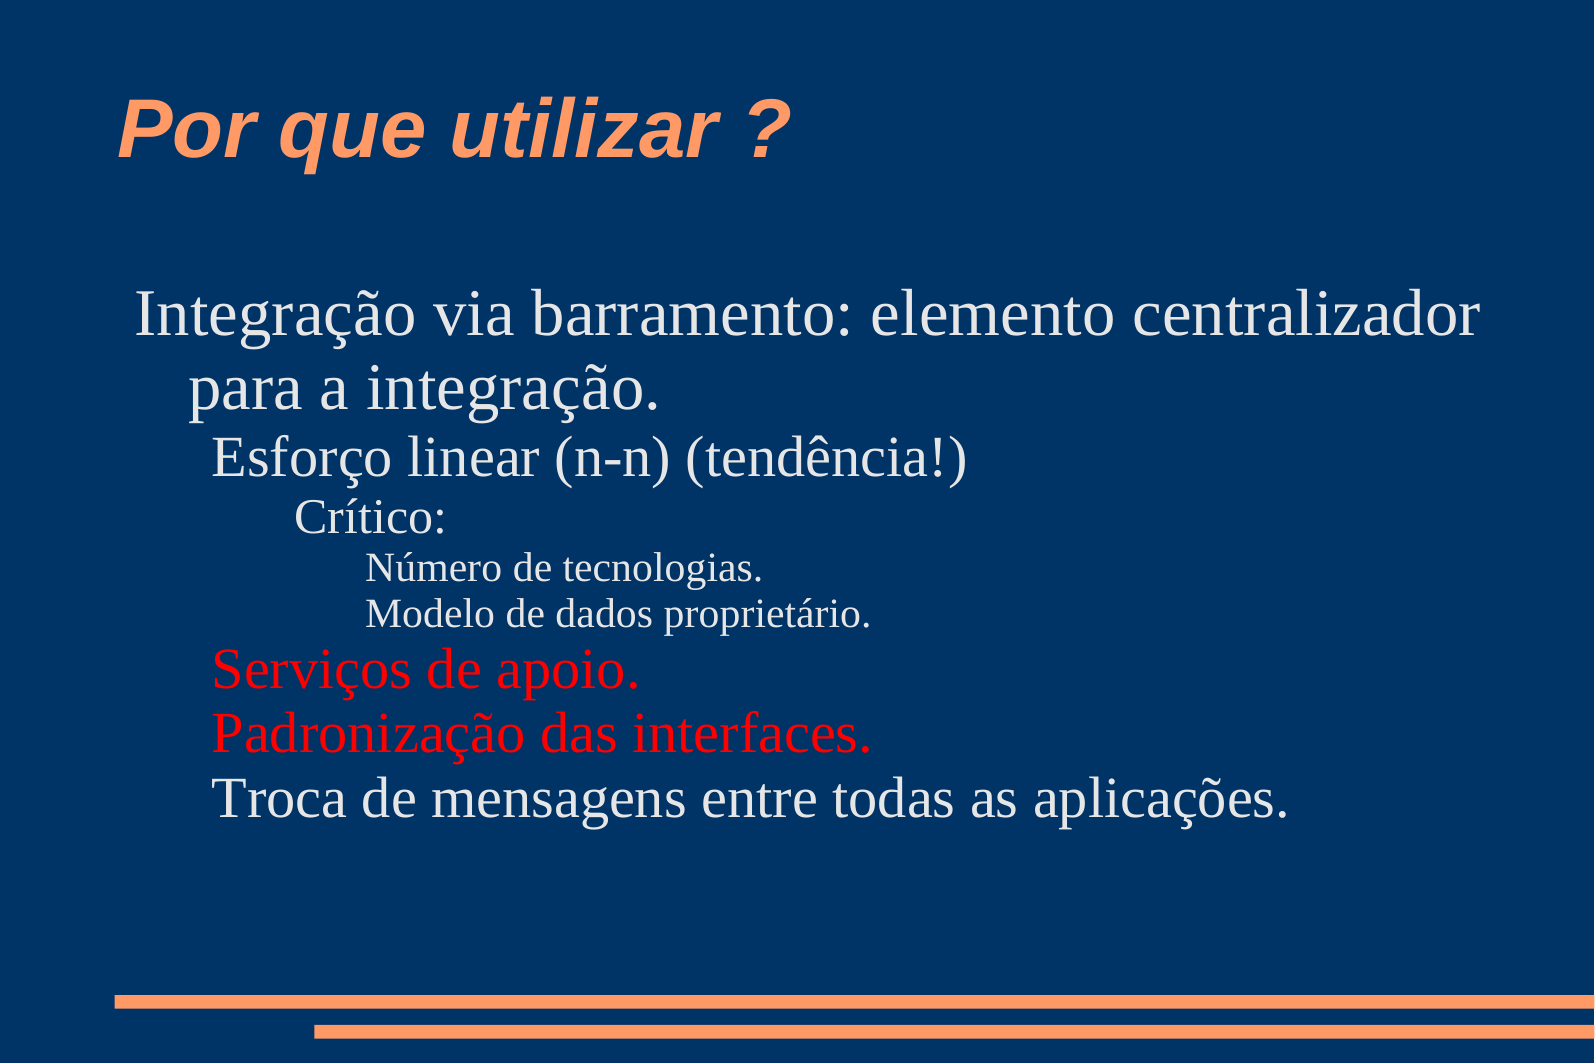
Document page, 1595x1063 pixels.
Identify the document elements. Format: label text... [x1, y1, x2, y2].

title Por que utilizar ? [117, 39, 1479, 218]
list Integração via barramento: elemento centralizador para a integração. Esforço linear (n-n) (tendência!) Crítico: Número de tecnologias. Modelo de dados proprietário. Serviços de apoio. Padronização das interfaces. Troca de mensagens entre todas as aplicações. [117, 276, 1505, 971]
